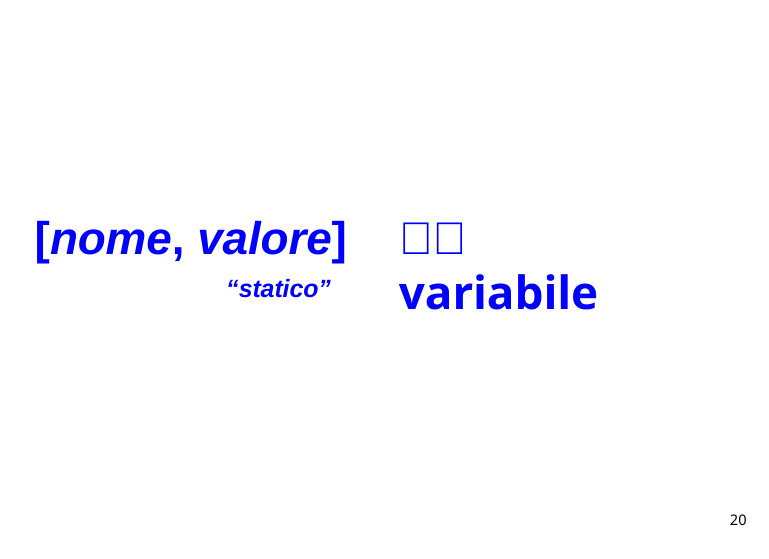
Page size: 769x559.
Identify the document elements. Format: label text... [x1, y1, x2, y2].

title [nome, valore] “statico” [32, 189, 351, 306]
text_box 20 [727, 509, 750, 531]
text_box  variabile [396, 206, 731, 266]
